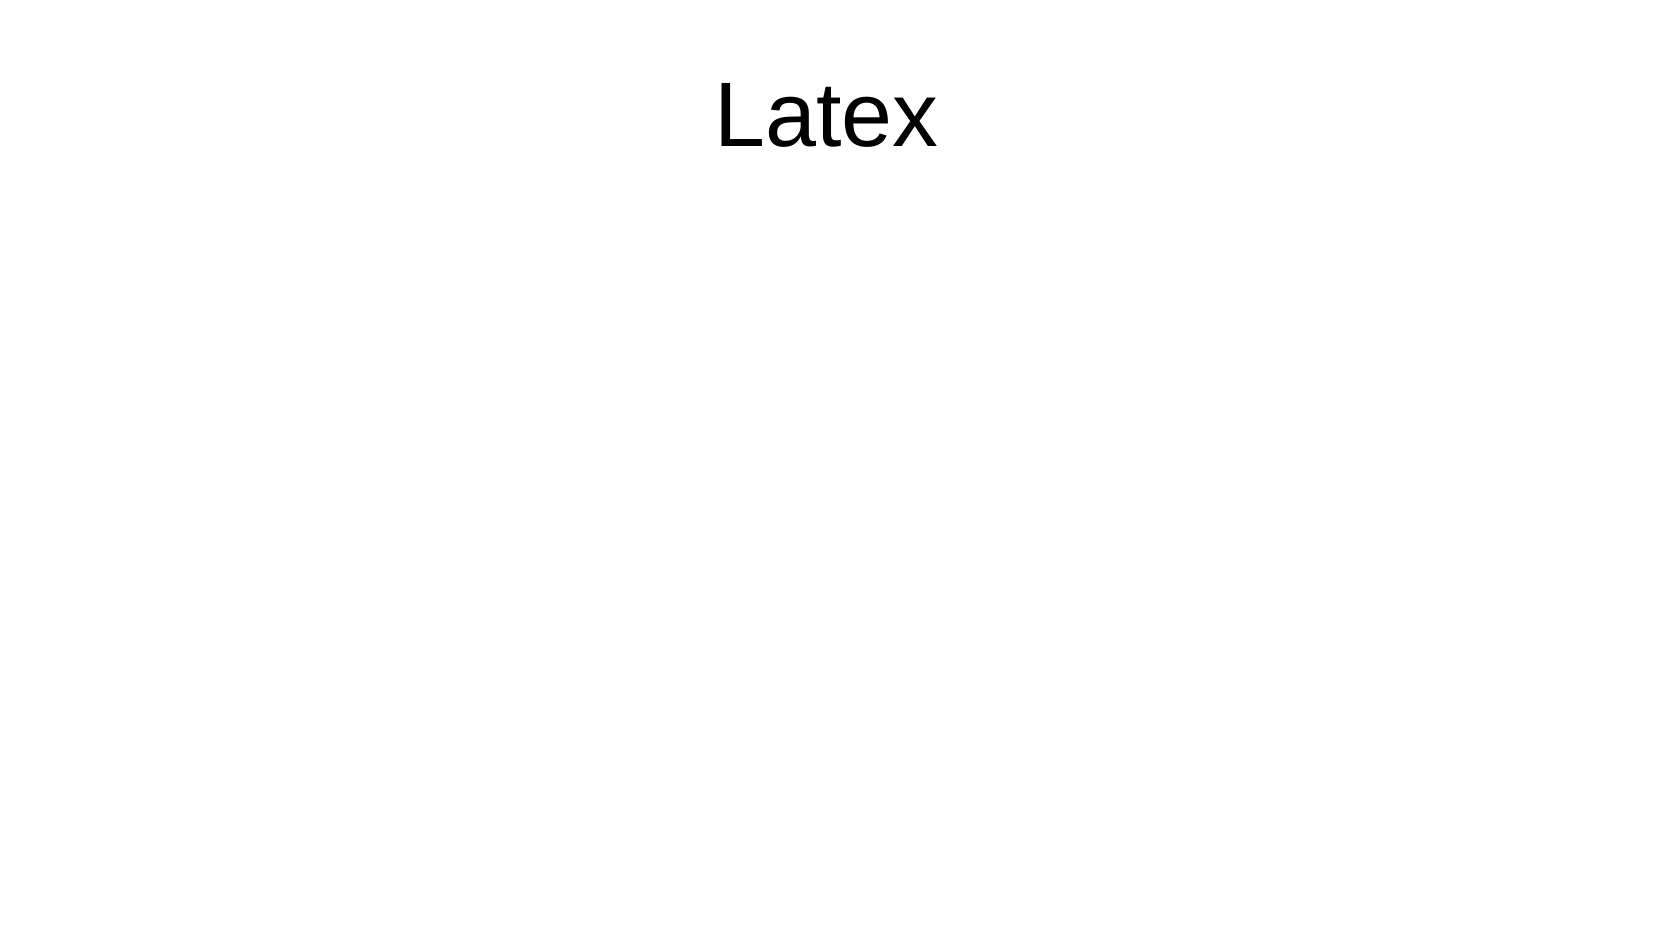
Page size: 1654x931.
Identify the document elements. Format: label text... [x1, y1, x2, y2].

title Latex [82, 37, 1571, 193]
